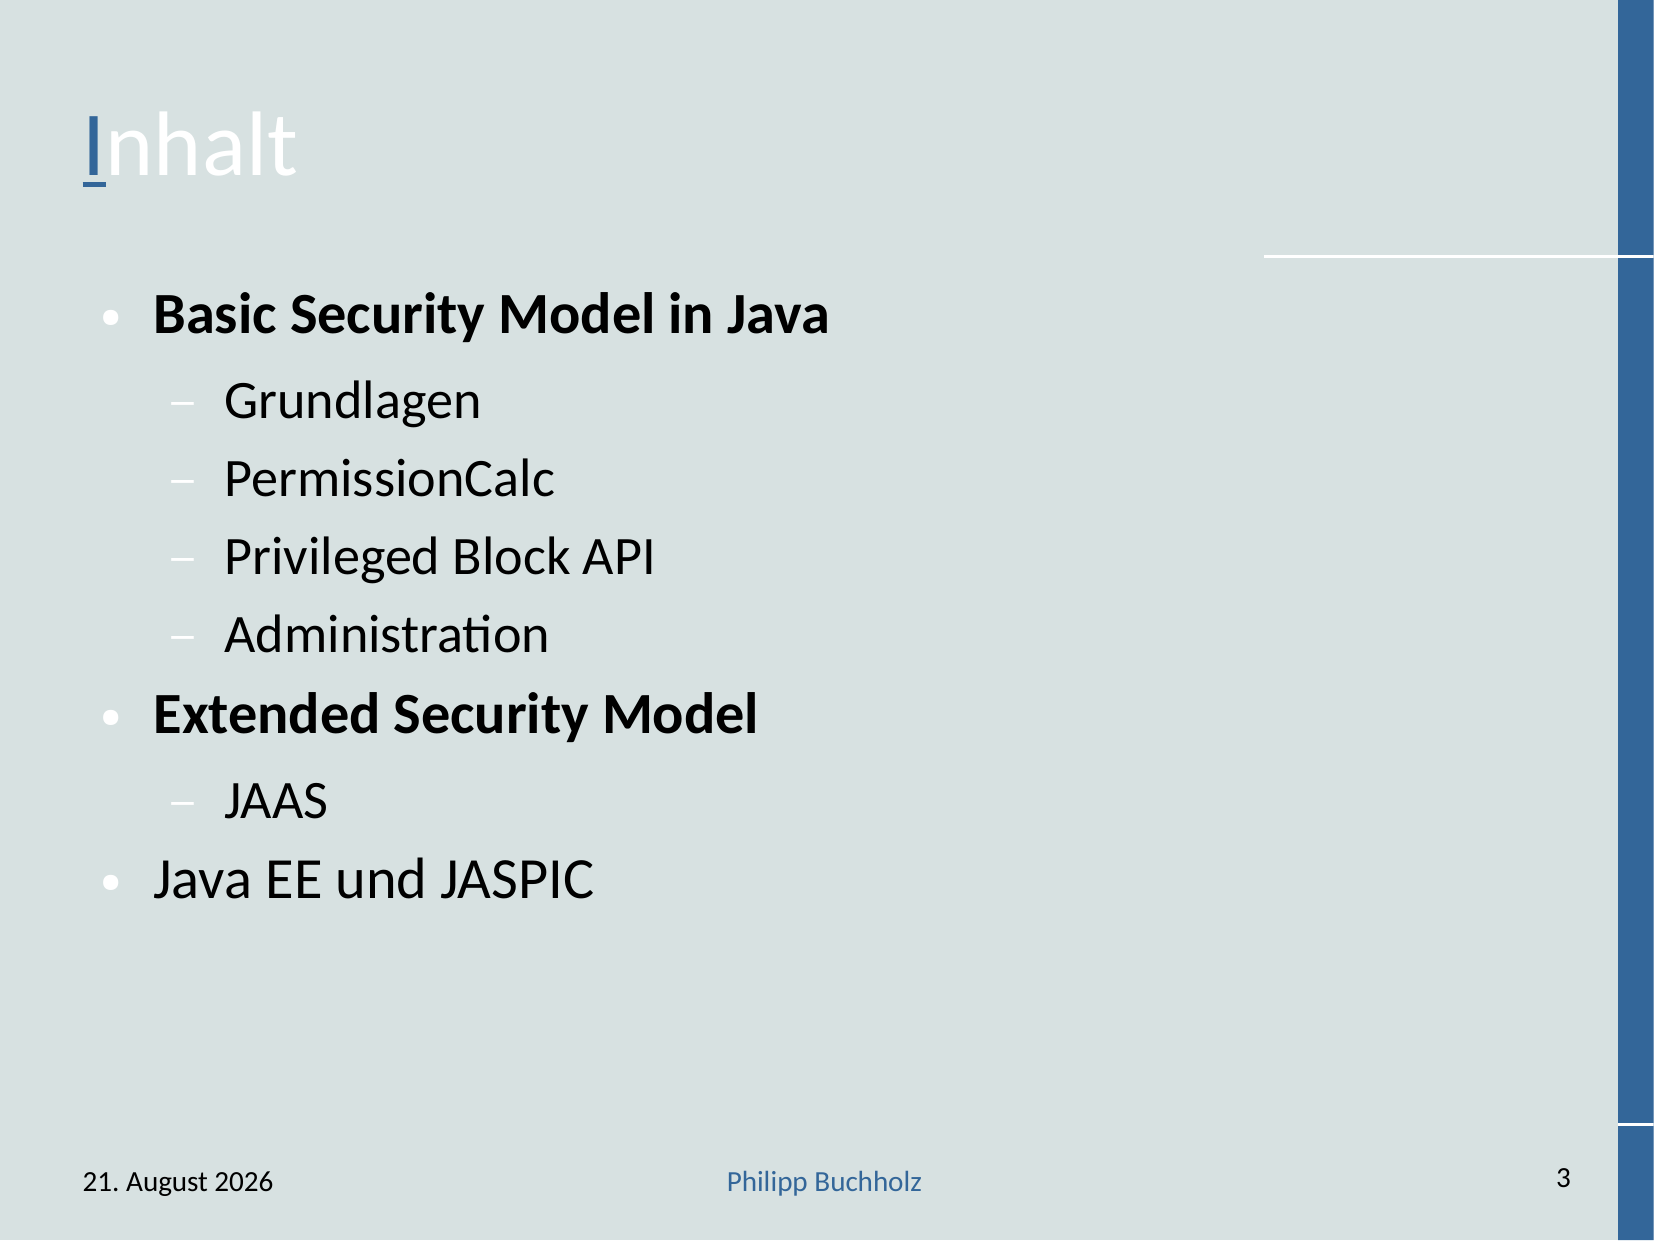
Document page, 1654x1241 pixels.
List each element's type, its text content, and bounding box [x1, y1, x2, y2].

list Basic Security Model in Java Grundlagen PermissionCalc Privileged Block API Administration Extended Security Model JAAS Java EE und JASPIC [82, 290, 1571, 1241]
title Inhalt [82, 49, 1571, 257]
